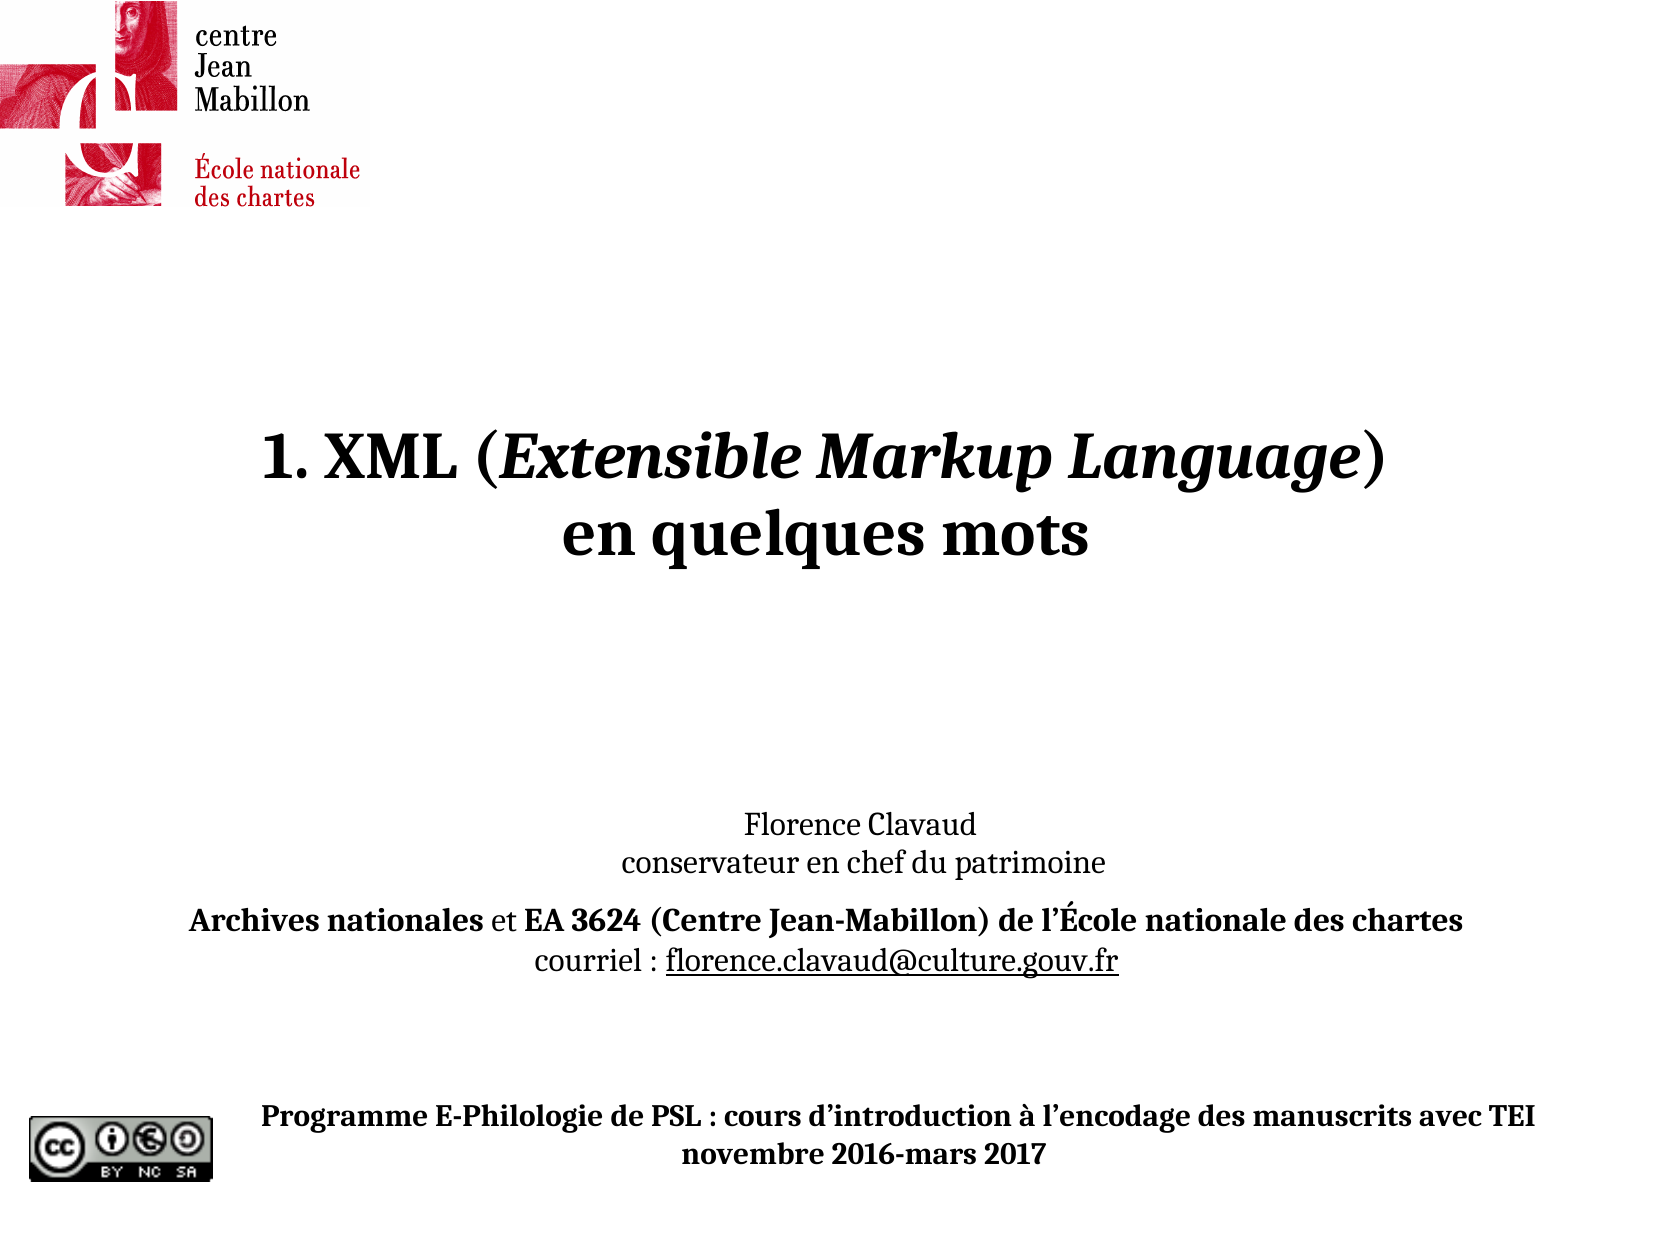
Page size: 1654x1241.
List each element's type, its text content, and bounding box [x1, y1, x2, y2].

picture [0, 0, 370, 207]
title 1. XML (Extensible Markup Language) en quelques mots [0, 354, 1654, 636]
picture [29, 1116, 213, 1182]
subtitle Florence Clavaud conservateur en chef du patrimoine Archives nationales et EA 3624 (Centre Jean-Mabillon) de l’École nationale des chartes courriel : florence.clavaud@culture.gouv.fr Programme E-Philologie de PSL : cours d’introduction à l’encodage des manuscrits avec TEI novembre 2016-mars 2017 [29, 682, 1625, 1215]
